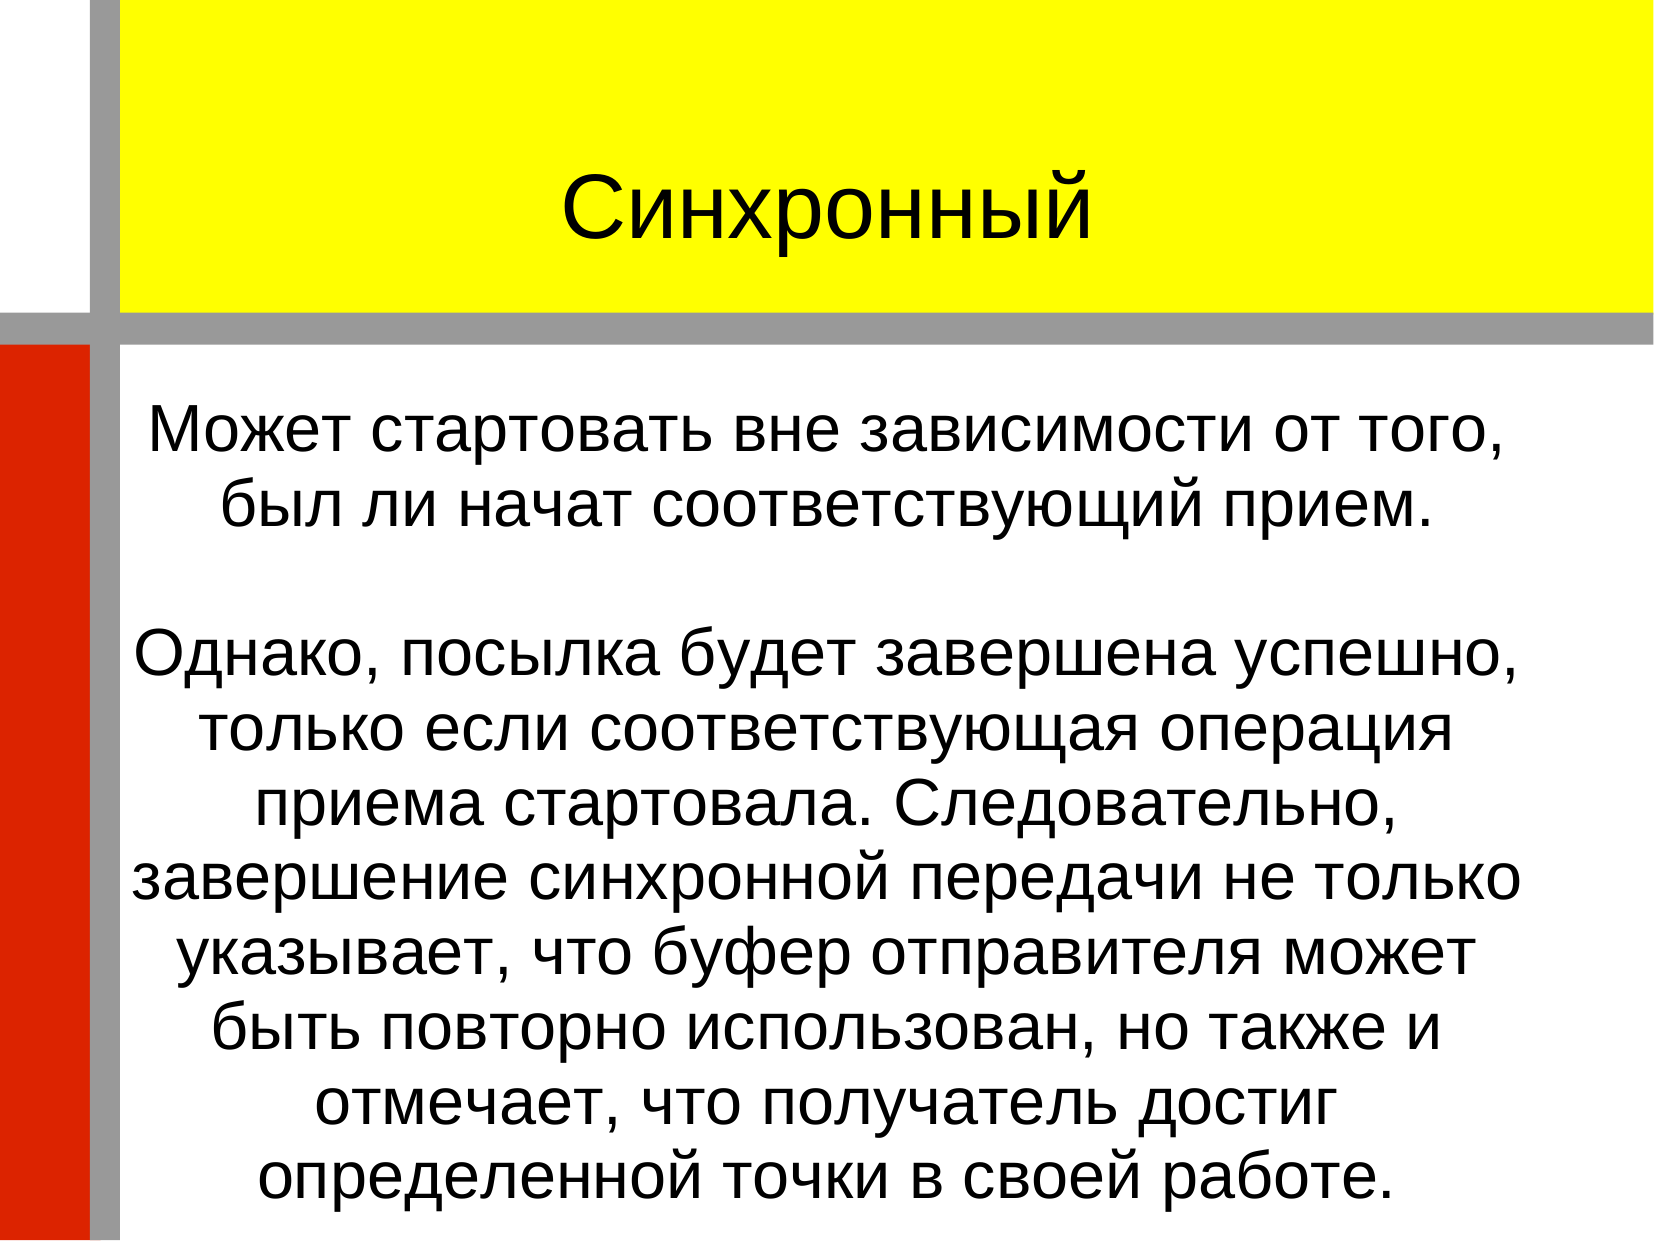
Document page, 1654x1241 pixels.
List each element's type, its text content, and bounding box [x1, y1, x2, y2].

subtitle Может стартовать вне зависимости от того, был ли начат соответствующий прием. Однако, посылка будет завершена успешно, только если соответствующая операция приема стартовала. Следовательно, завершение синхронной передачи не только указывает, что буфер отправителя может быть повторно использован, но также и отмечает, что получатель достиг определенной точки в своей работе. [121, 348, 1534, 1241]
title Синхронный [121, 102, 1534, 311]
